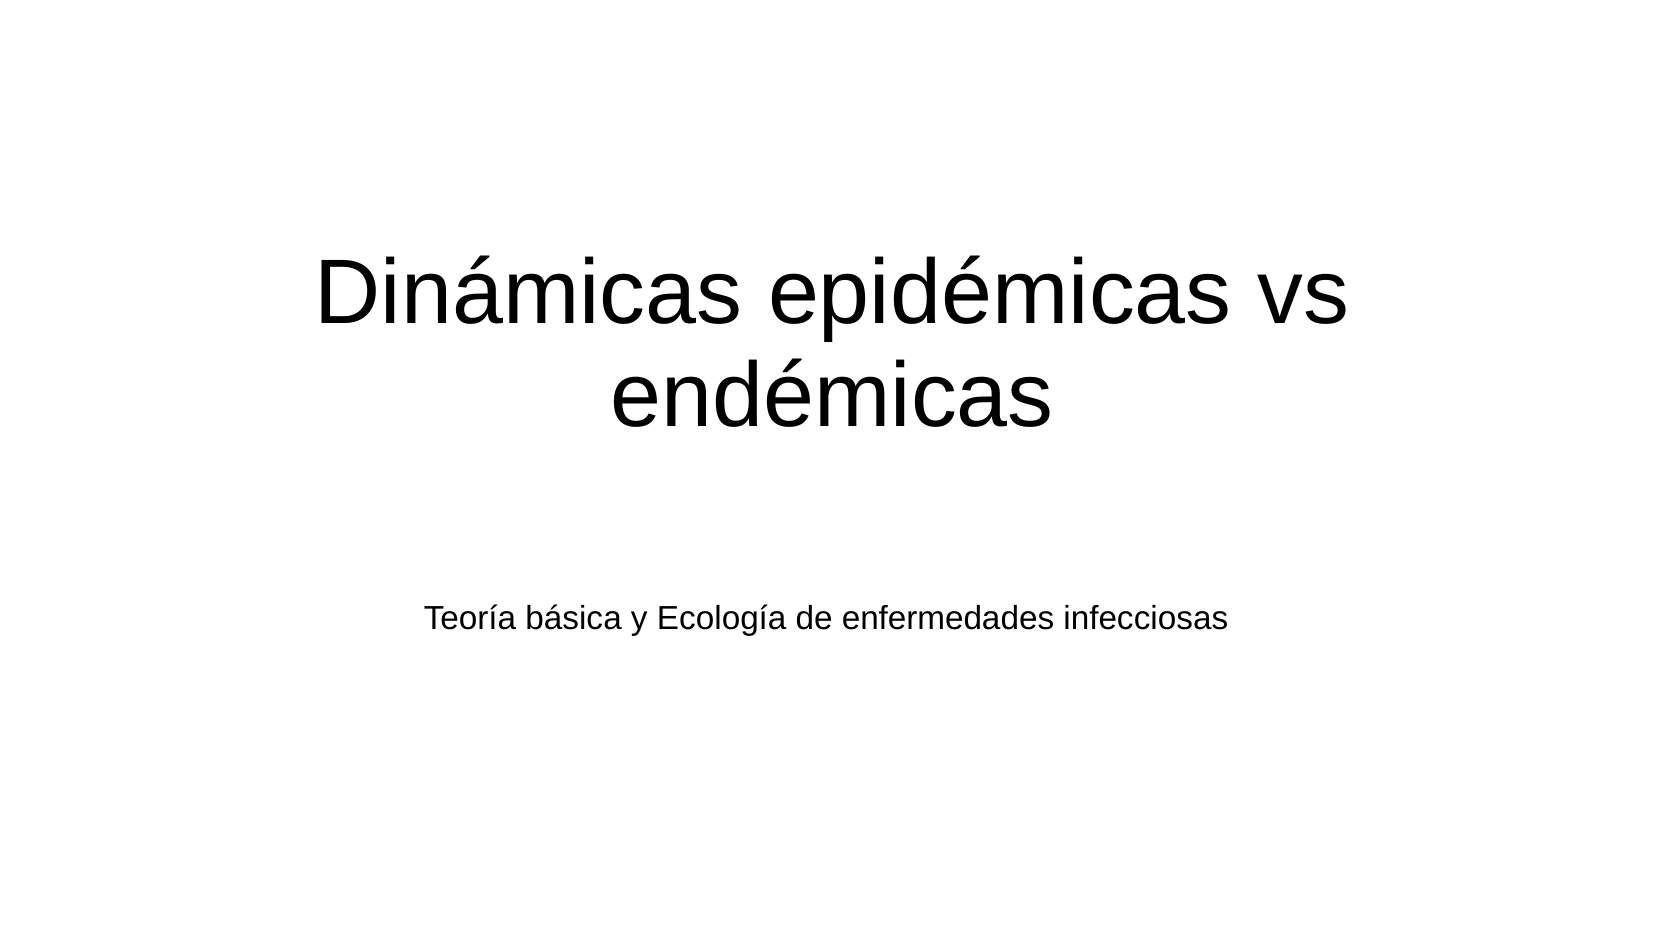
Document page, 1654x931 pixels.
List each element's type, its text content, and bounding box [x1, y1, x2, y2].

subtitle Teoría básica y Ecología de enfermedades infecciosas [82, 549, 1571, 687]
title Dinámicas epidémicas vs endémicas [88, 240, 1577, 446]
